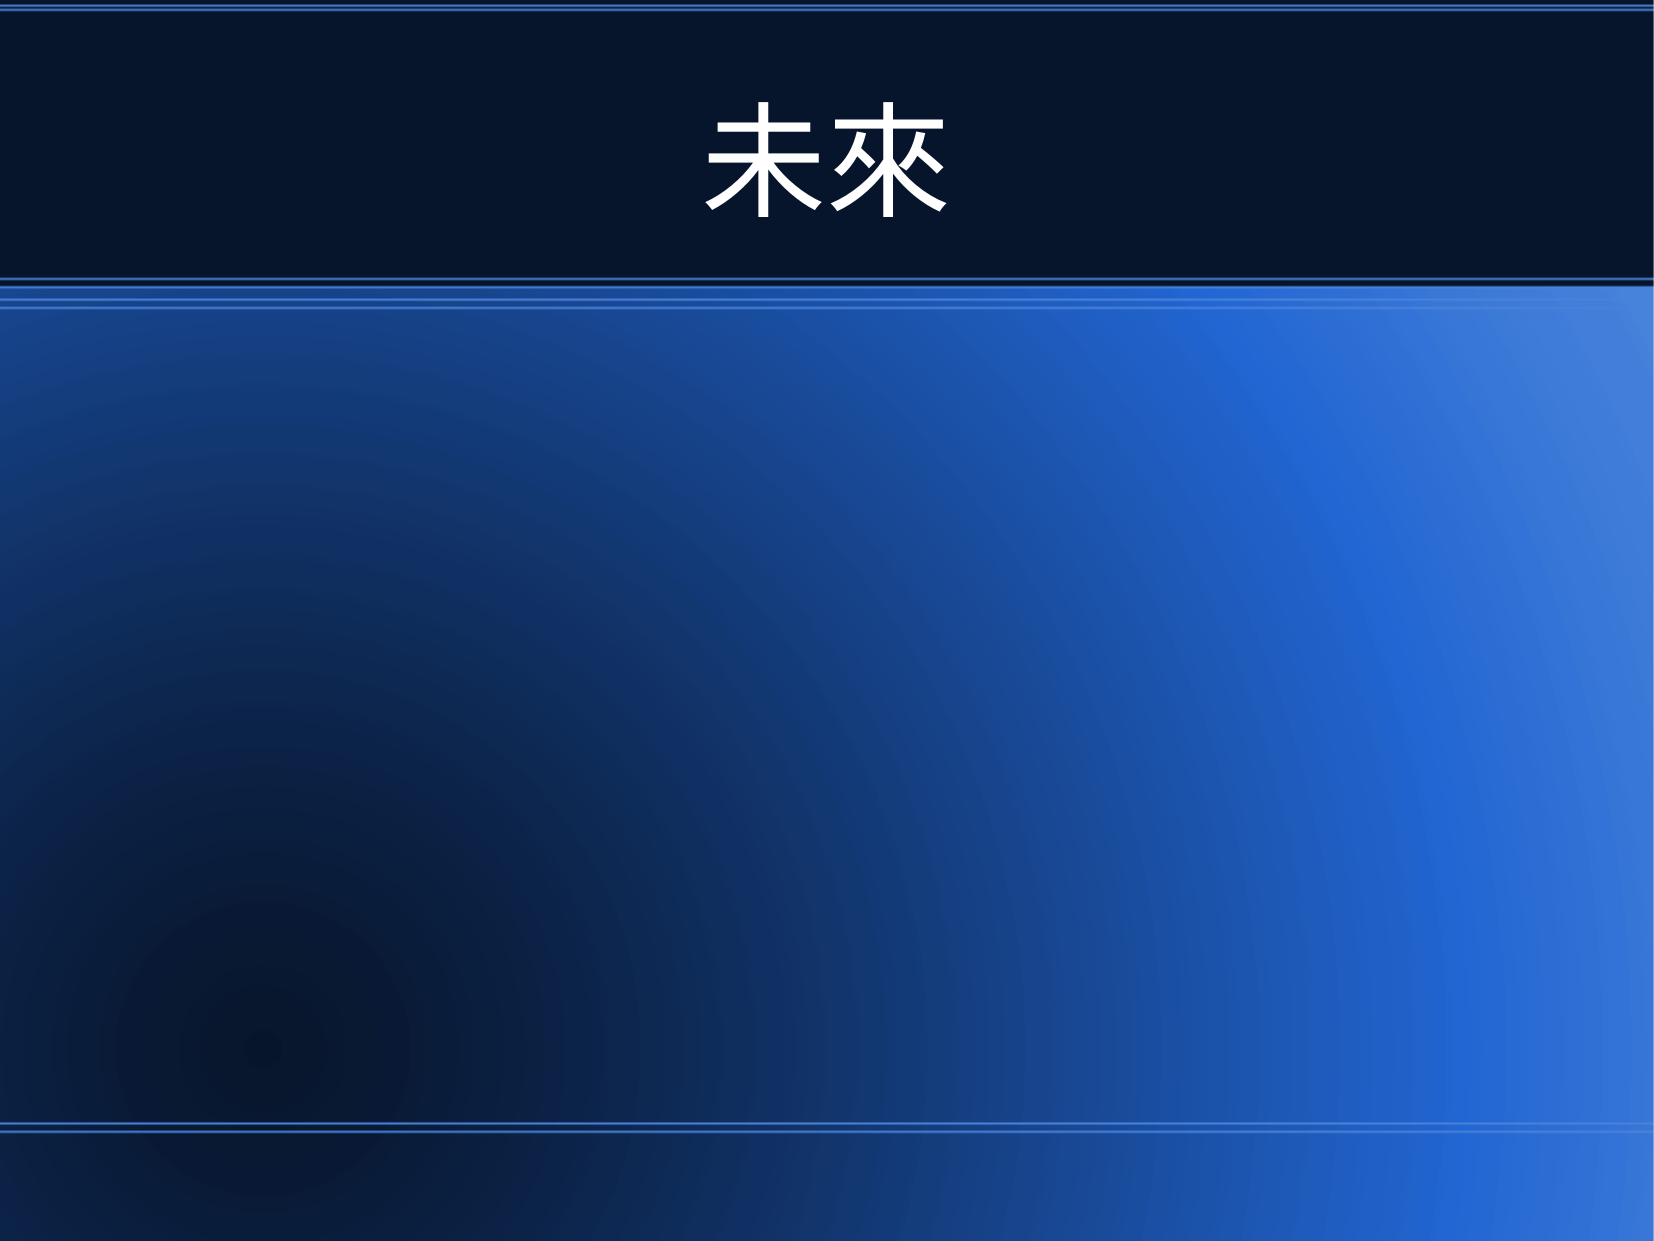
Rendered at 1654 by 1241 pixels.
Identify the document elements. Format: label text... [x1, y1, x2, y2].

title 未來 [82, 49, 1571, 257]
picture [0, 0, 1654, 1241]
